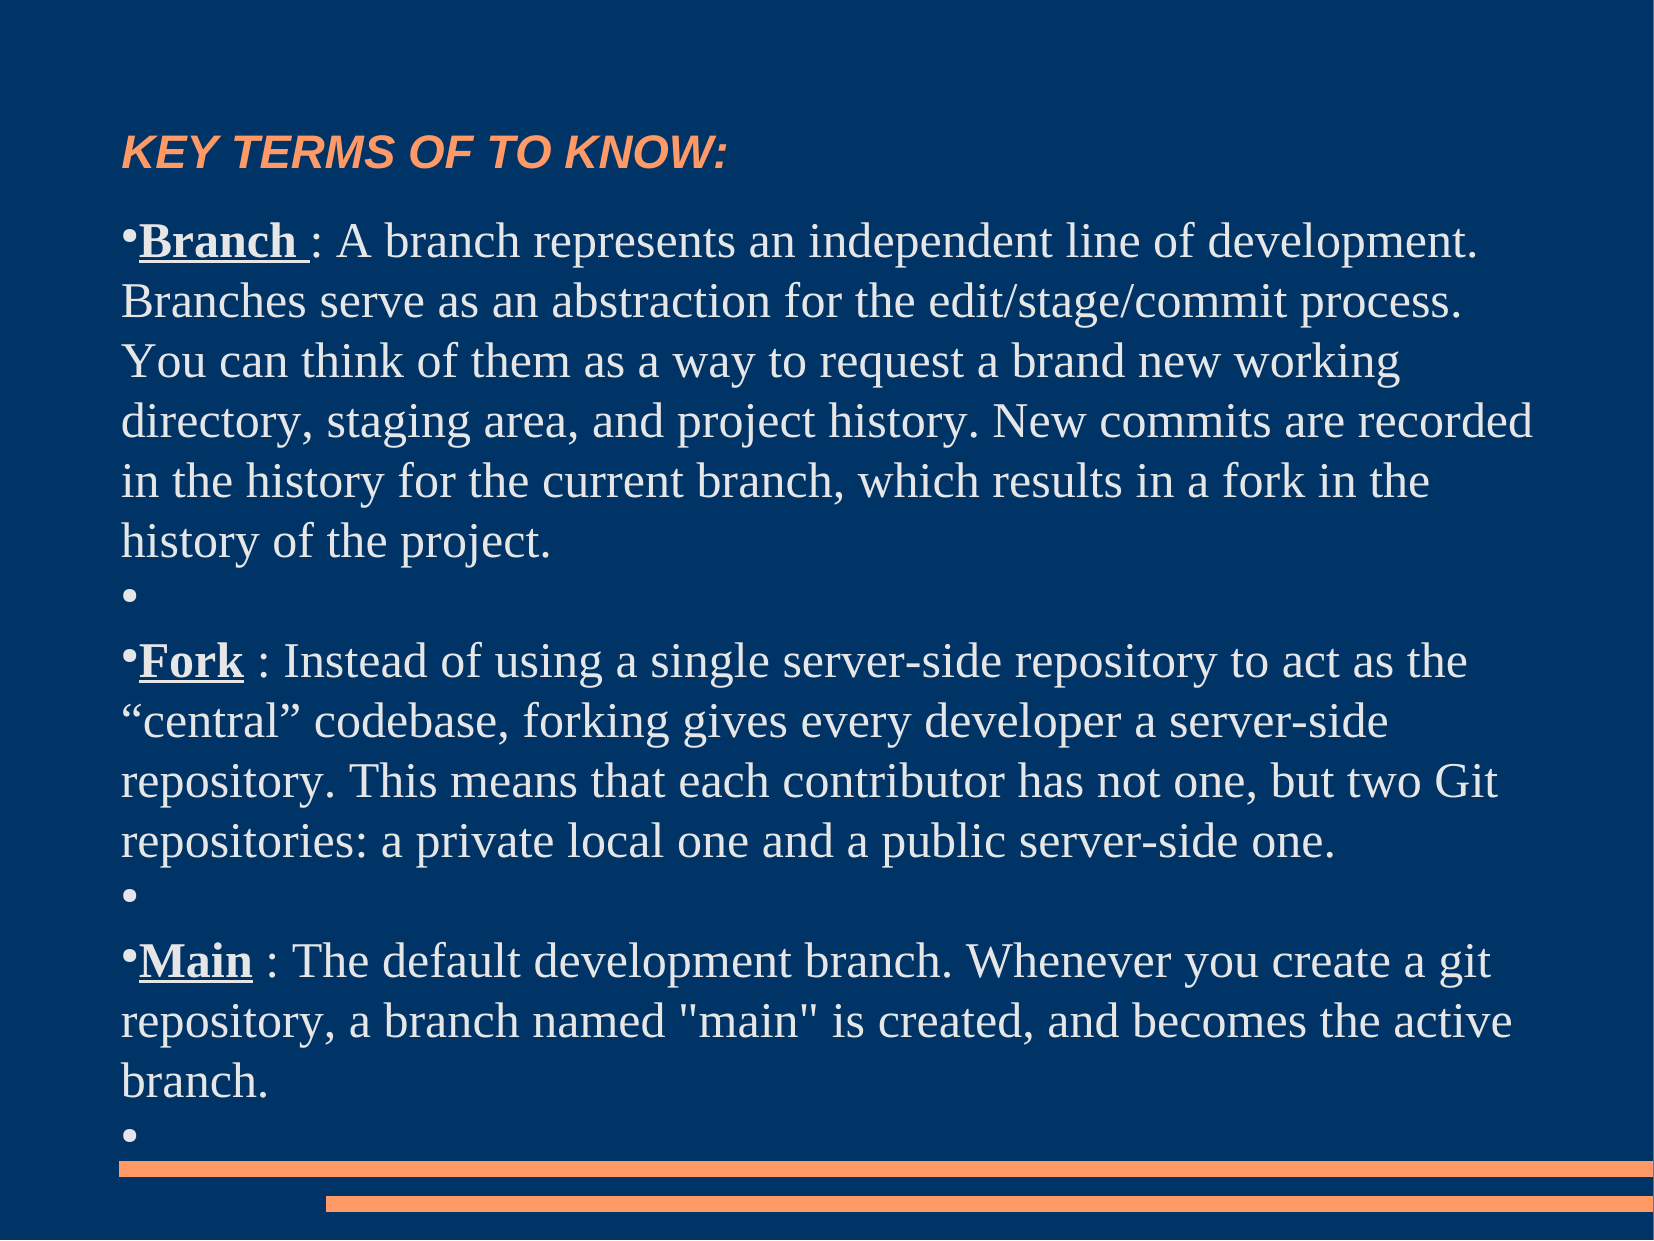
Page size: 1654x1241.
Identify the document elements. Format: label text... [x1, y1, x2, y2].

list Branch : A branch represents an independent line of development. Branches serve as an abstraction for the edit/stage/commit process. You can think of them as a way to request a brand new working directory, staging area, and project history. New commits are recorded in the history for the current branch, which results in a fork in the history of the project. Fork : Instead of using a single server-side repository to act as the “central” codebase, forking gives every developer a server-side repository. This means that each contributor has not one, but two Git repositories: a private local one and a public server-side one. Main : The default development branch. Whenever you create a git repository, a branch named "main" is created, and becomes the active branch. [120, 207, 1561, 1111]
title KEY TERMS OF TO KNOW: [121, 46, 1534, 207]
